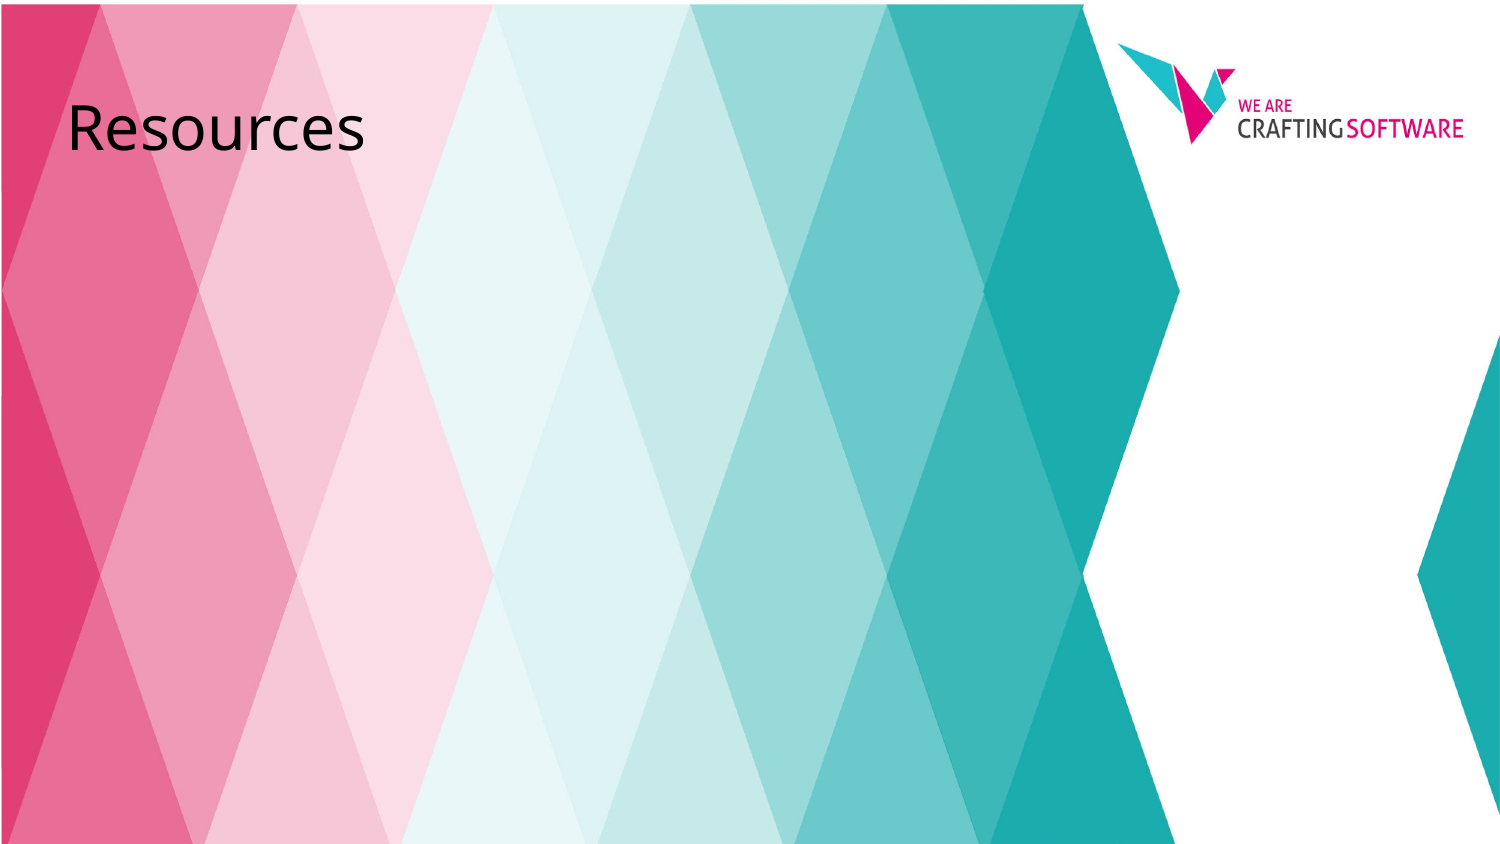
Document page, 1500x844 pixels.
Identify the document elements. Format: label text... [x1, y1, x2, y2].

picture [0, 0, 1500, 844]
title Resources [51, 72, 1449, 167]
